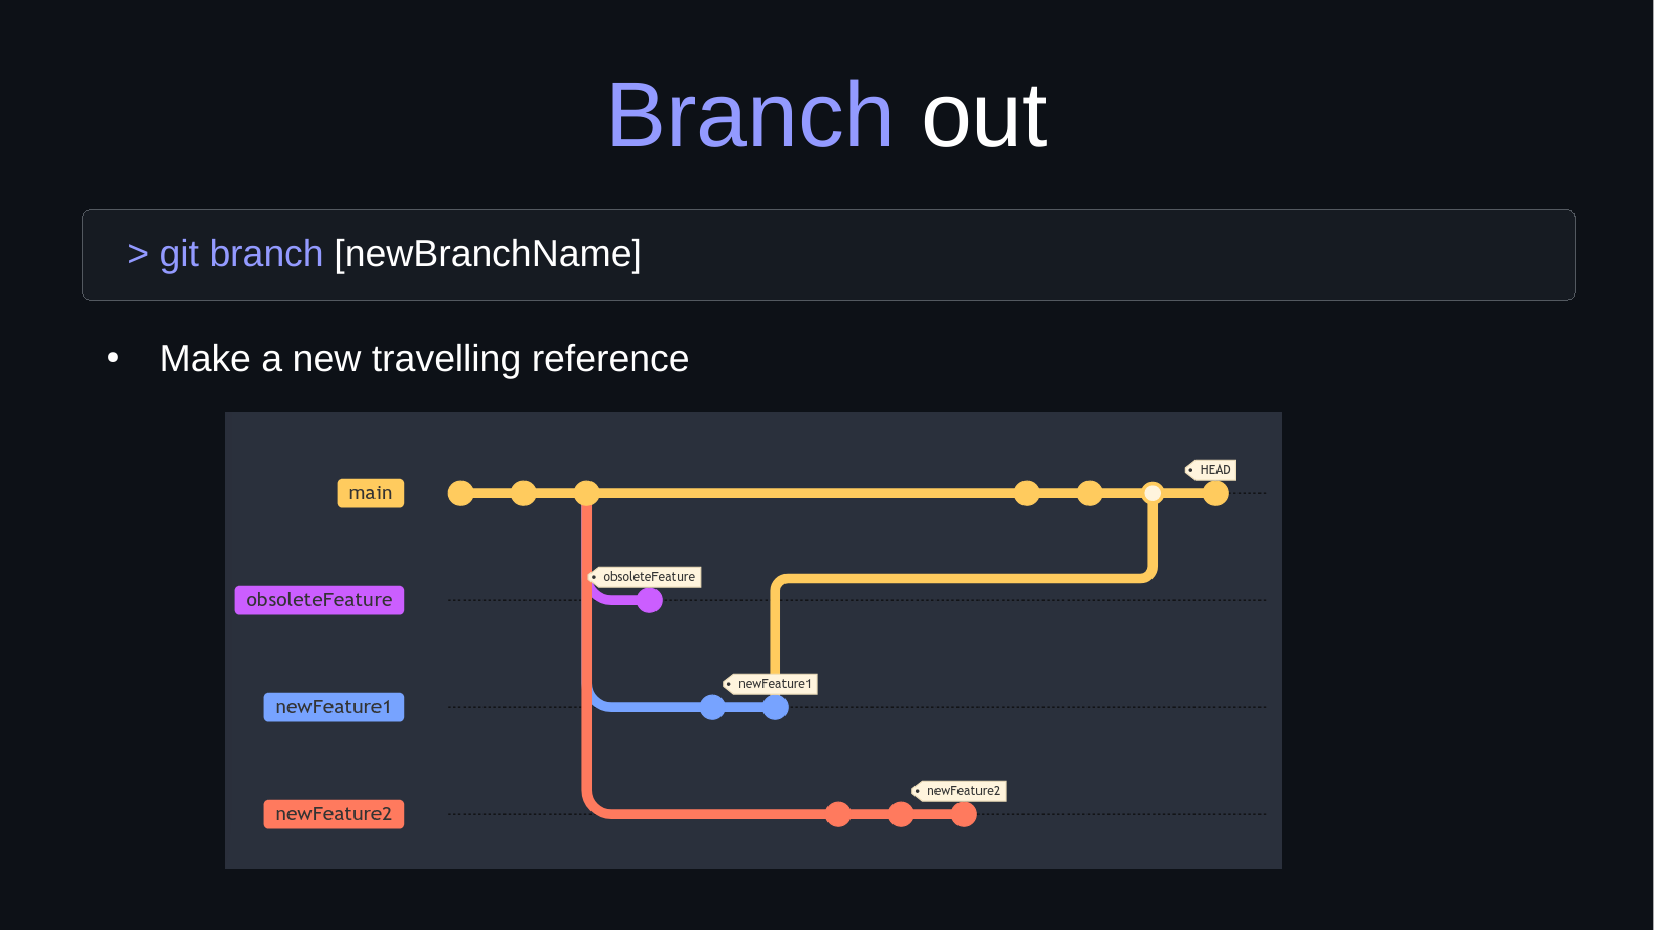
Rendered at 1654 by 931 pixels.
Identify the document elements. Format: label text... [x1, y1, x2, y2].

picture [225, 412, 1282, 869]
text_box [82, 209, 1576, 301]
title Branch out [82, 37, 1571, 193]
list Make a new travelling reference [88, 337, 1577, 413]
text_box > git branch [newBranchName] [112, 225, 1576, 282]
